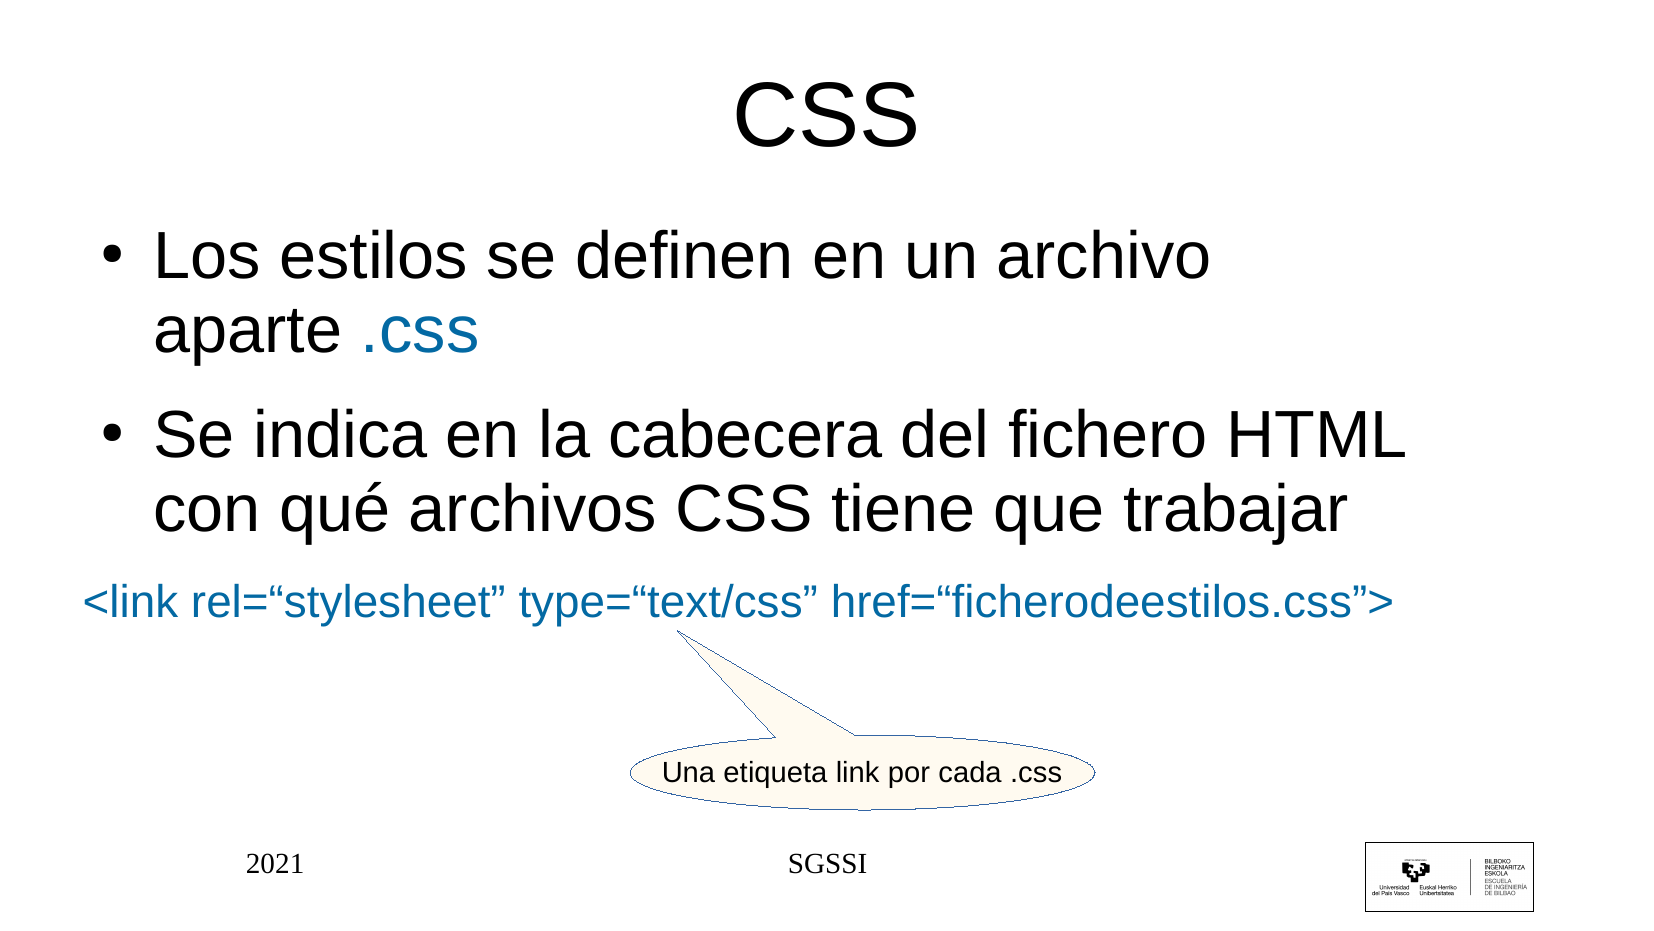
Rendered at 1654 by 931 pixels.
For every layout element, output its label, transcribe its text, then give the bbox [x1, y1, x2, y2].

text_box Una etiqueta link por cada .css [630, 630, 1096, 811]
title CSS [82, 37, 1571, 193]
picture [1366, 843, 1533, 911]
list Los estilos se definen en un archivo aparte .css Se indica en la cabecera del fichero HTML con qué archivos CSS tiene que trabajar <link rel=“stylesheet” type=“text/css” href=“ficherodeestilos.css”> [82, 217, 1456, 758]
